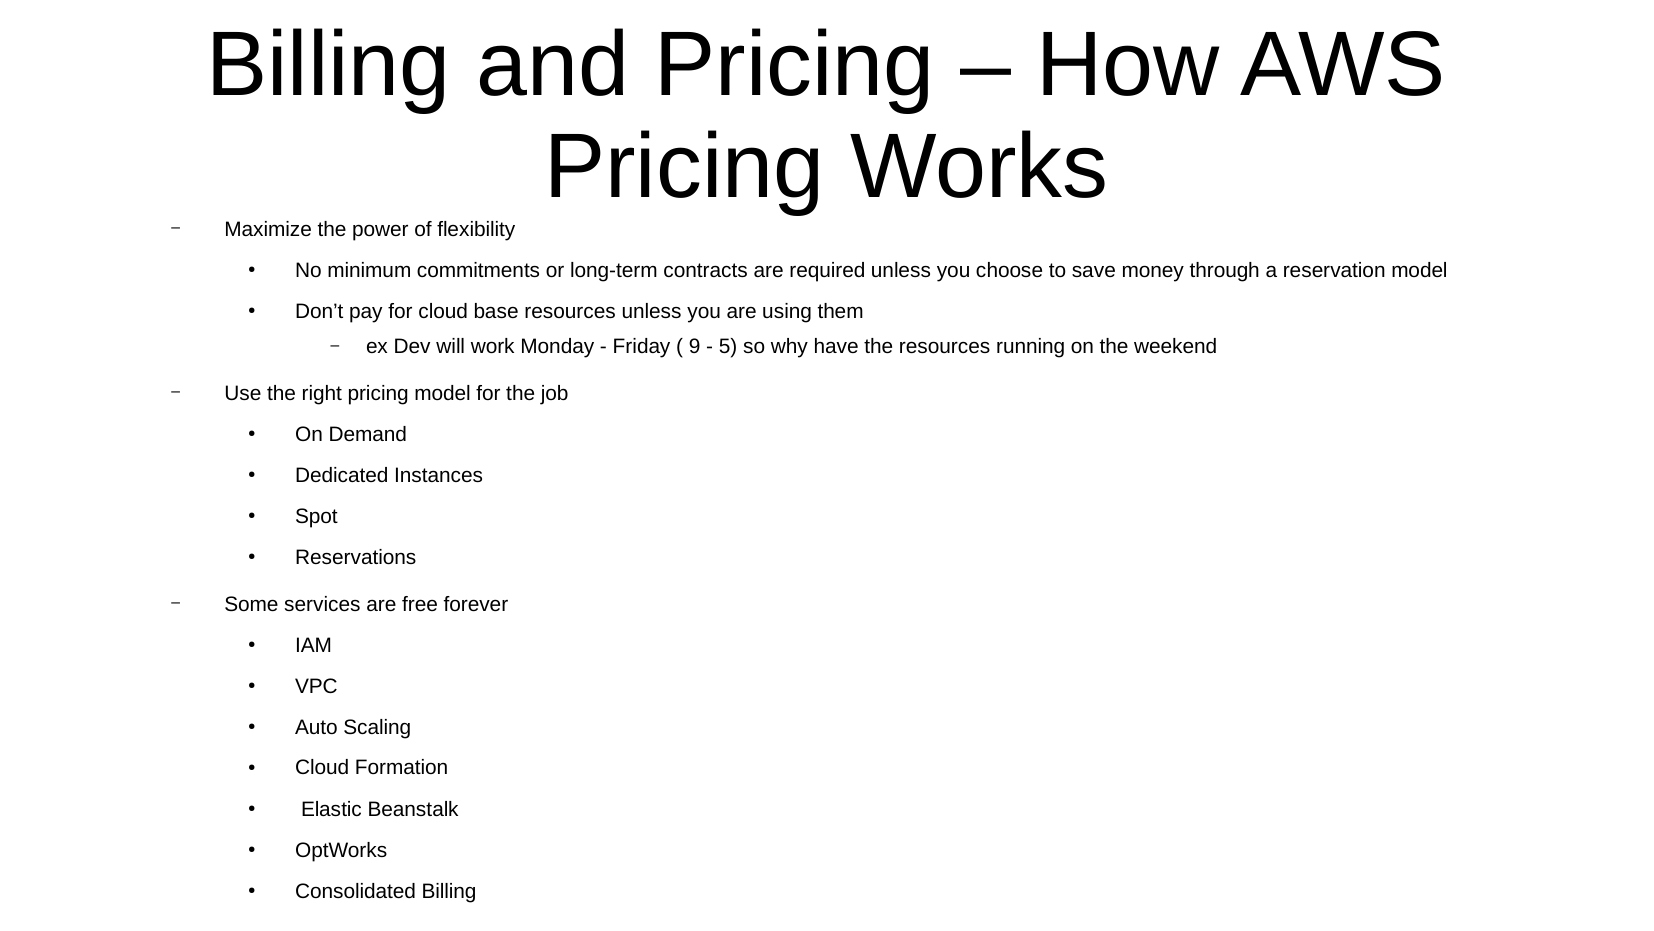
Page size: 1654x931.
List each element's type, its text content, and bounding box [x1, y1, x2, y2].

title Billing and Pricing – How AWS Pricing Works [82, 12, 1571, 217]
list Maximize the power of flexibility No minimum commitments or long-term contracts are required unless you choose to save money through a reservation model Don’t pay for cloud base resources unless you are using them ex Dev will work Monday - Friday ( 9 - 5) so why have the resources running on the weekend Use the right pricing model for the job On Demand Dedicated Instances Spot Reservations Some services are free forever IAM VPC Auto Scaling Cloud Formation Elastic Beanstalk OptWorks Consolidated Billing [82, 217, 1571, 916]
